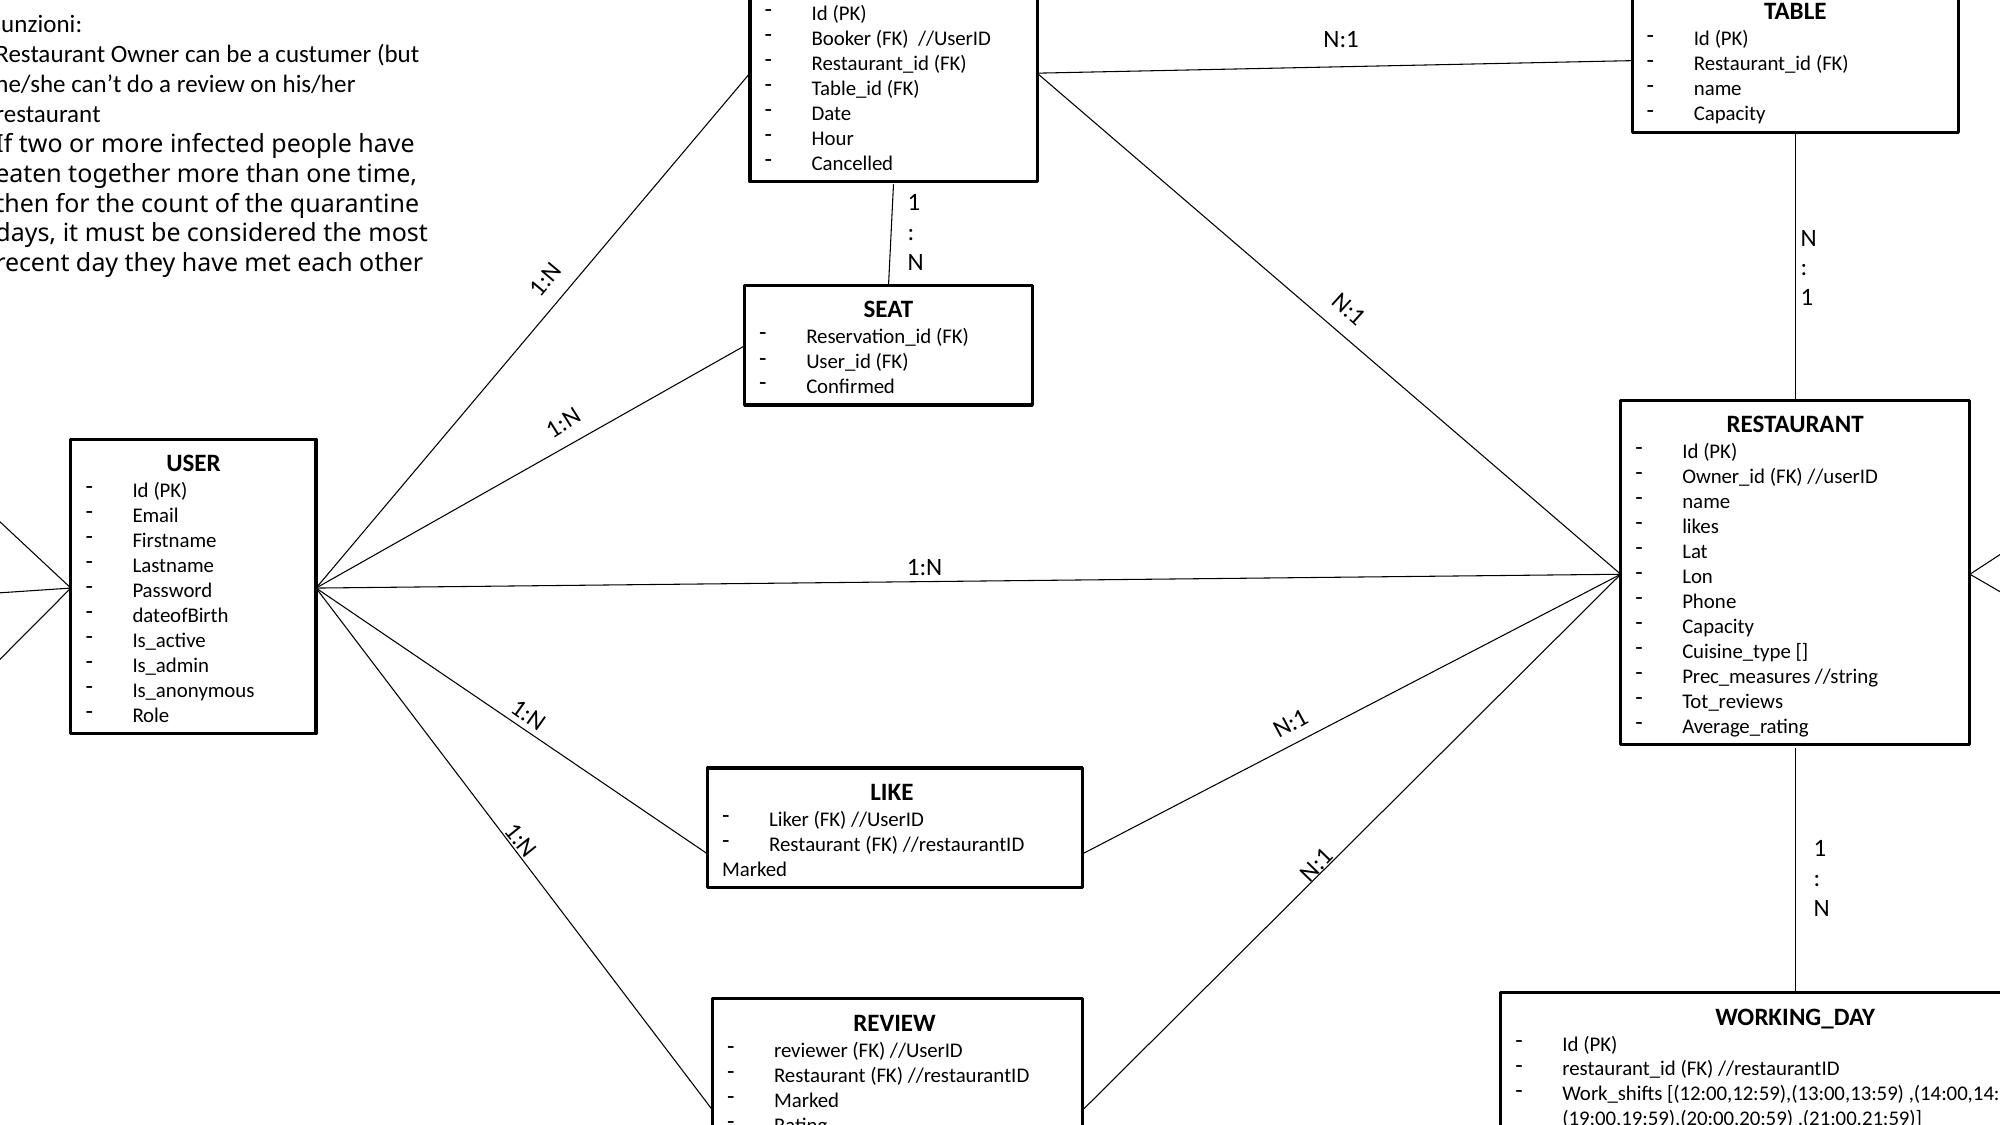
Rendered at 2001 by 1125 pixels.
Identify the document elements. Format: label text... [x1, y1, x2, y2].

text_box N:1 [1276, 808, 1369, 903]
text_box 1 : N [892, 178, 981, 283]
text_box N:1 [1311, 269, 1406, 362]
text_box N:1 [1250, 676, 1349, 757]
text_box 1:N [489, 676, 588, 764]
text_box USER Id (PK) Email Firstname Lastname Password dateofBirth Is_active Is_admin Is_anonymous Role [70, 439, 317, 734]
text_box N:1 [1308, 15, 1396, 61]
text_box WORKING_DAY Id (PK) restaurant_id (FK) //restaurantID Work_shifts [(12:00,12:59),(13:00,13:59) ,(14:00,14:59), (19:00,19:59),(20:00,20:59) ,(21:00,21:59)] day [1500, 992, 2000, 1125]
text_box N : 1 [1785, 213, 1874, 319]
text_box 1 : N [1798, 824, 1887, 930]
text_box Assunzioni: Restaurant Owner can be a custumer (but he/she can’t do a review on his/her restaurant If two or more infected people have eaten together more than one time, then for the count of the quarantine days, it must be considered the most recent day they have met each other [0, 0, 479, 345]
text_box 1:N [522, 373, 621, 458]
text_box 1:N [505, 221, 596, 318]
text_box 1:N [484, 799, 574, 896]
text_box TABLE Id (PK) Restaurant_id (FK) name Capacity [1632, 0, 1959, 133]
text_box RESERVATION Id (PK) Booker (FK) //UserID Restaurant_id (FK) Table_id (FK) Date Hour Cancelled [749, 0, 1038, 182]
text_box LIKE Liker (FK) //UserID Restaurant (FK) //restaurantID Marked [707, 768, 1083, 888]
text_box RESTAURANT Id (PK) Owner_id (FK) //userID name likes Lat Lon Phone Capacity Cuisine_type [] Prec_measures //string Tot_reviews Average_rating [1620, 400, 1970, 745]
text_box 1:N [892, 542, 980, 588]
text_box SEAT Reservation_id (FK) User_id (FK) Confirmed [744, 285, 1033, 405]
text_box REVIEW reviewer (FK) //UserID Restaurant (FK) //restaurantID Marked Rating Comment Date [712, 998, 1083, 1125]
